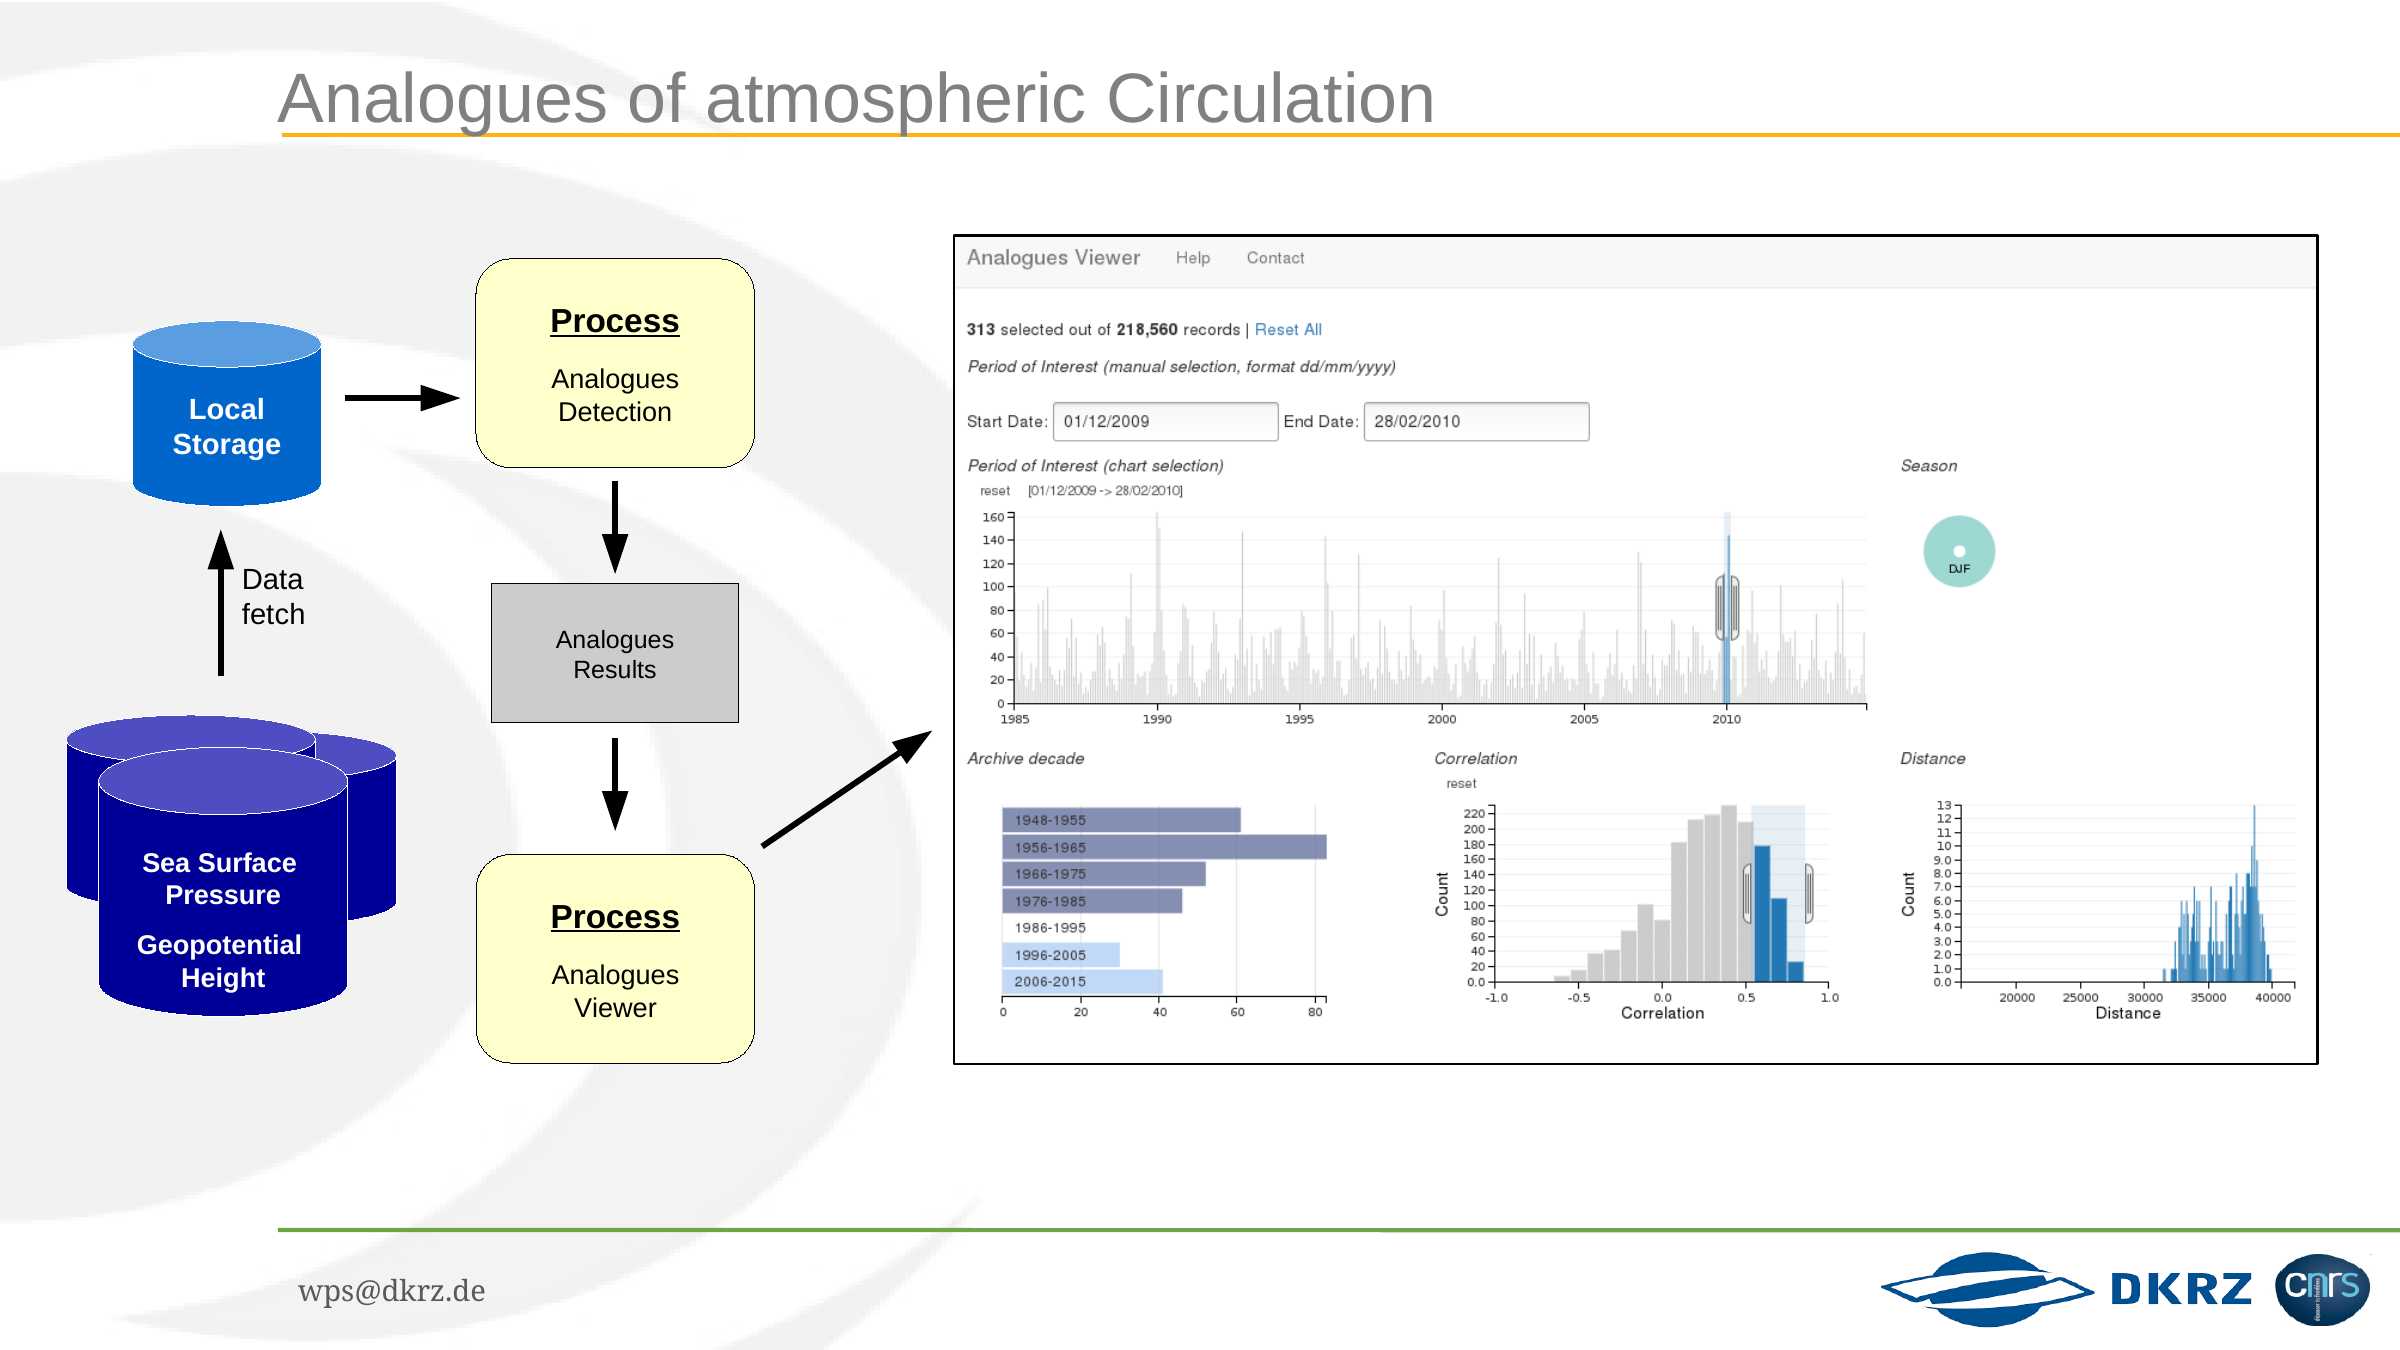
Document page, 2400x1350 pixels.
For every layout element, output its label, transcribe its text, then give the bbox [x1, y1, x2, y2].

text_box [347, 758, 397, 921]
text_box Analogues of atmospheric Circulation [277, 29, 1501, 160]
text_box [297, 741, 316, 758]
text_box Process Analogues Detection [475, 258, 755, 468]
picture [0, 0, 2400, 1350]
text_box Sea Surface Pressure Geopotential Height [98, 783, 348, 1017]
text_box [66, 742, 123, 902]
text_box Process Analogues Viewer [476, 854, 755, 1064]
text_box Data fetch [227, 552, 368, 658]
text_box Analogues Results [491, 583, 739, 723]
text_box Local Storage [132, 346, 322, 507]
